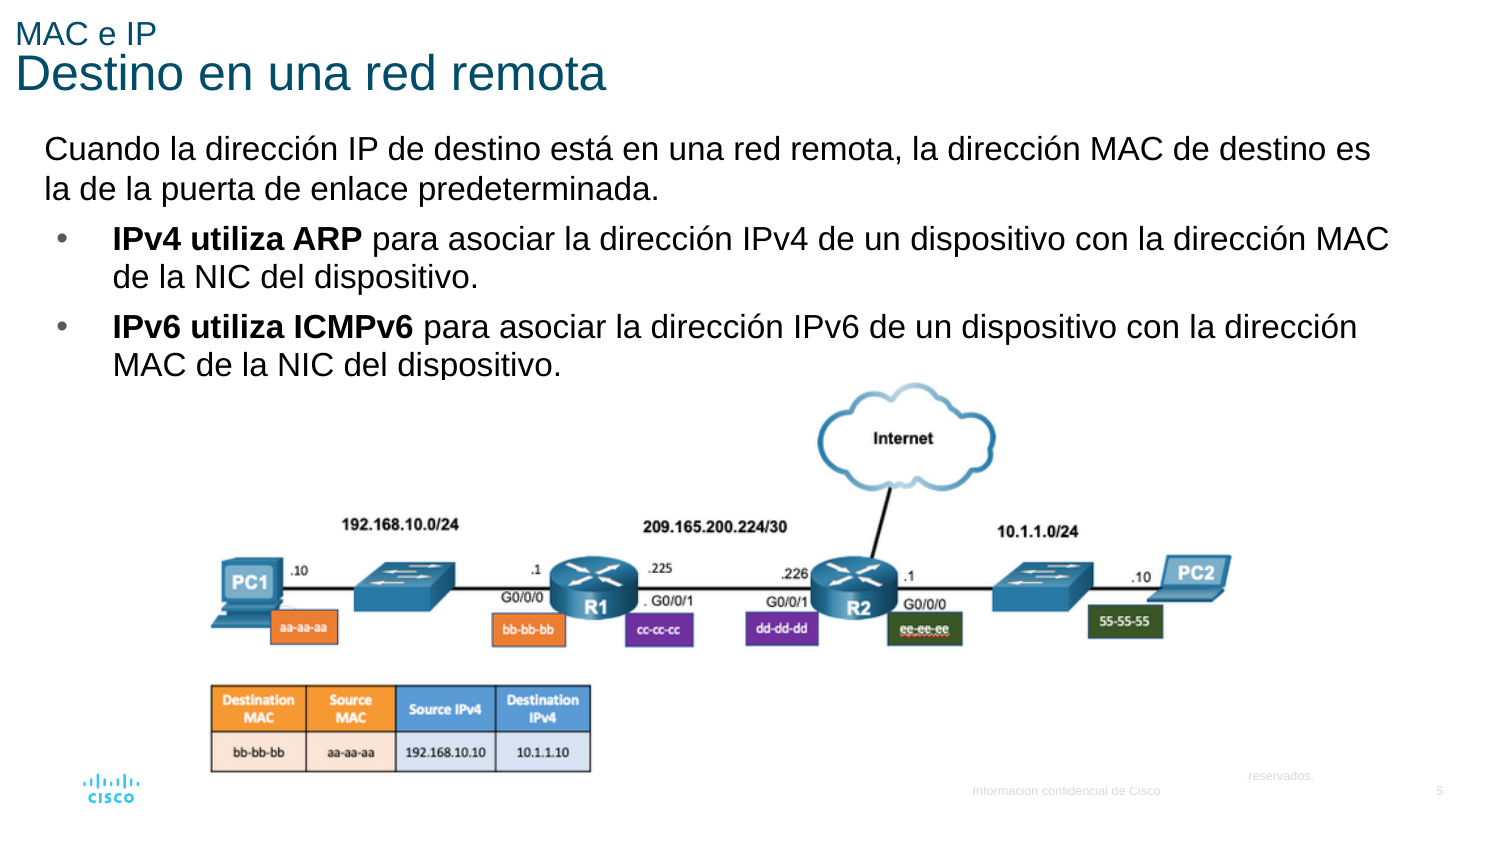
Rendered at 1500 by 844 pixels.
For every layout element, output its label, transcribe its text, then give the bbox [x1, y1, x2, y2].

picture [180, 380, 1244, 787]
list Cuando la dirección IP de destino está en una red remota, la dirección MAC de destino es la de la puerta de enlace predeterminada. IPv4 utiliza ARP para asociar la dirección IPv4 de un dispositivo con la dirección MAC de la NIC del dispositivo. IPv6 utiliza ICMPv6 para asociar la dirección IPv6 de un dispositivo con la dirección MAC de la NIC del dispositivo. [29, 120, 1416, 381]
title MAC e IP Destino en una red remota [0, 0, 1369, 121]
